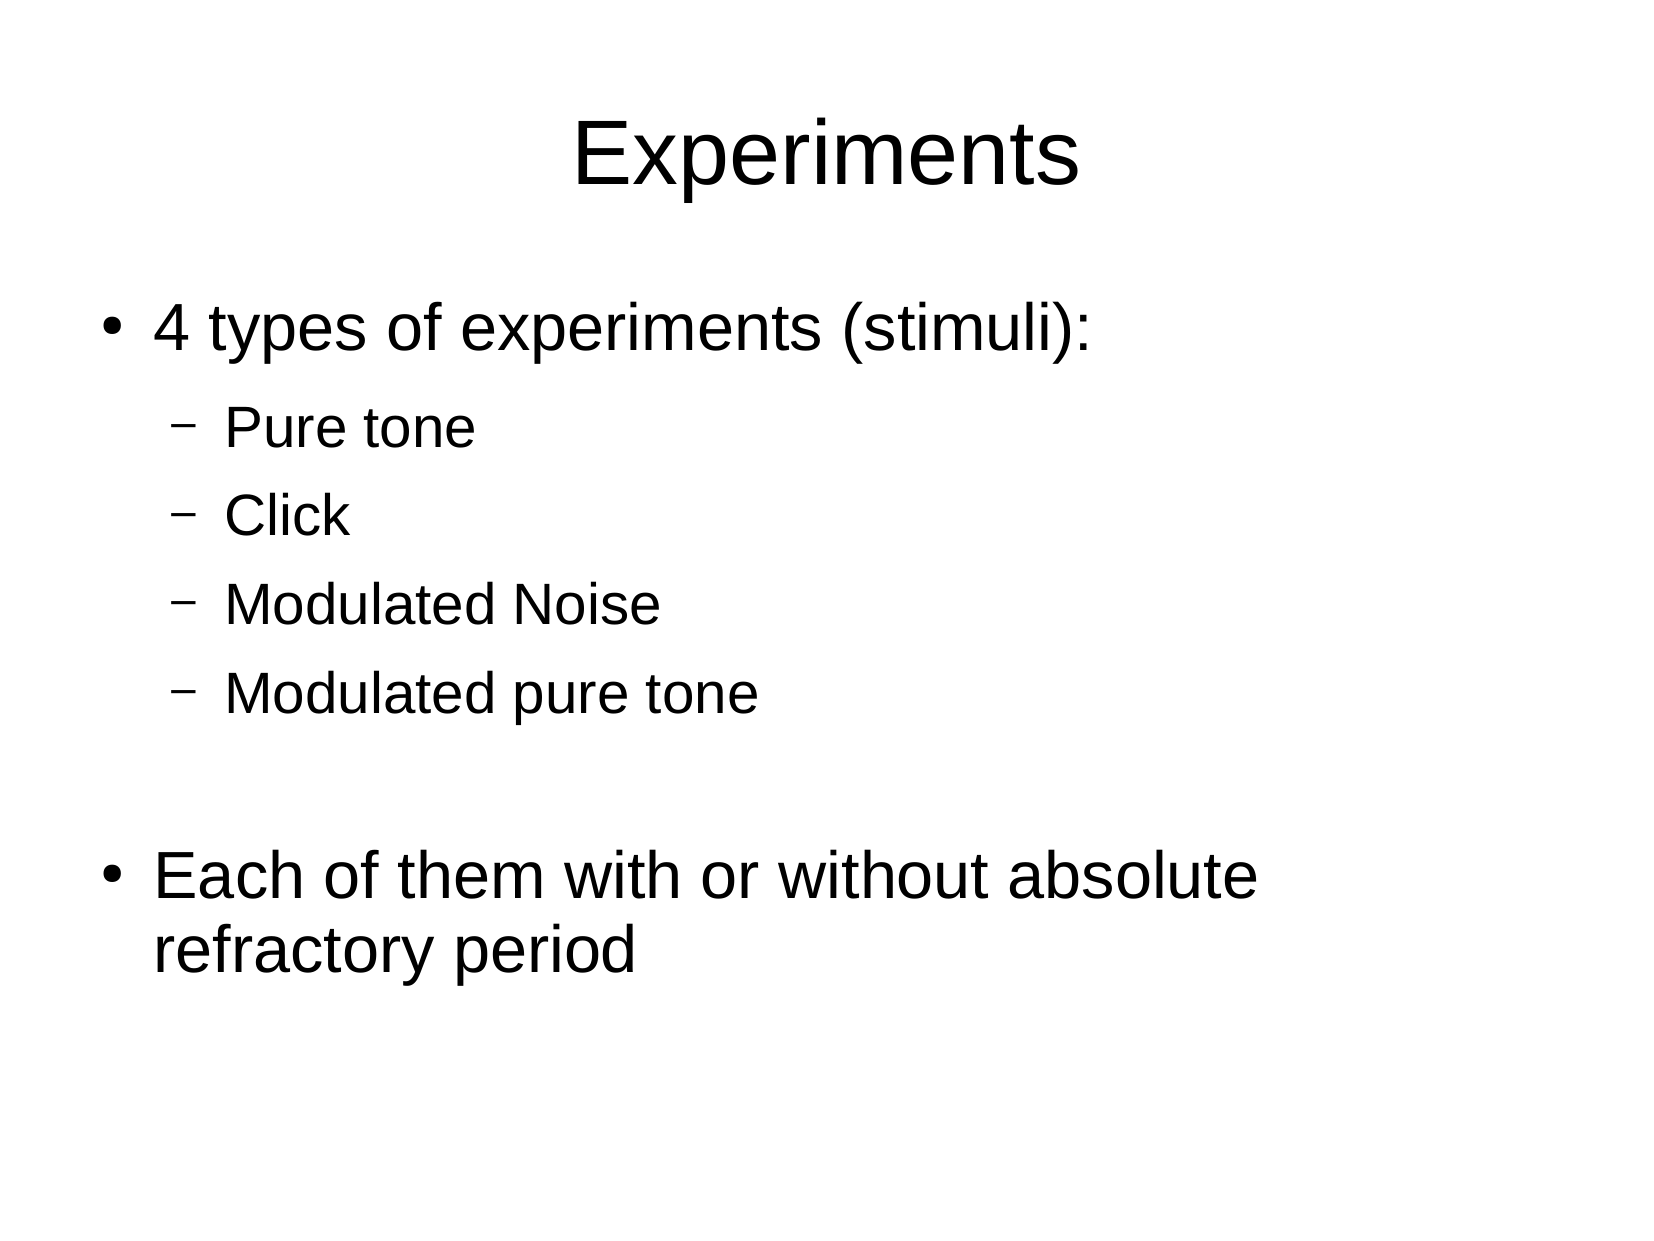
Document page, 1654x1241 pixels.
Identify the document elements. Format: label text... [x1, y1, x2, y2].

list 4 types of experiments (stimuli): Pure tone Click Modulated Noise Modulated pure tone Each of them with or without absolute refractory period [82, 290, 1538, 1010]
title Experiments [82, 49, 1571, 257]
